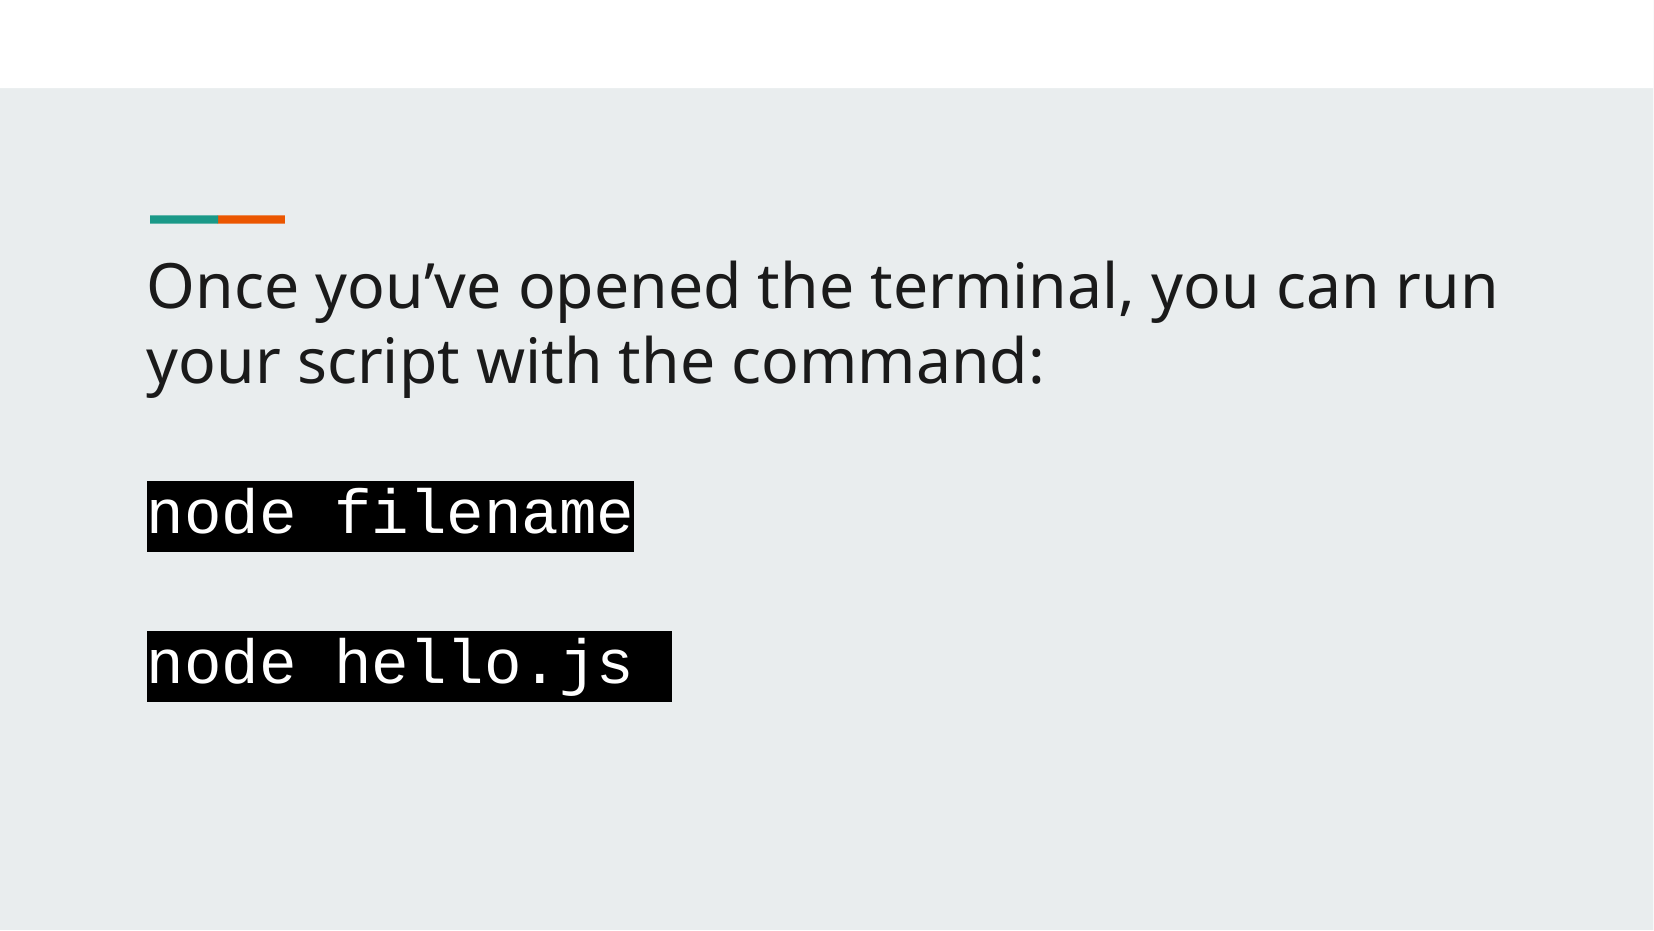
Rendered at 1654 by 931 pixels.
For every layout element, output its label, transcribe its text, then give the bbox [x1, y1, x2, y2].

title Once you’ve opened the terminal, you can run your script with the command: node filename node hello.js [131, 156, 1523, 458]
